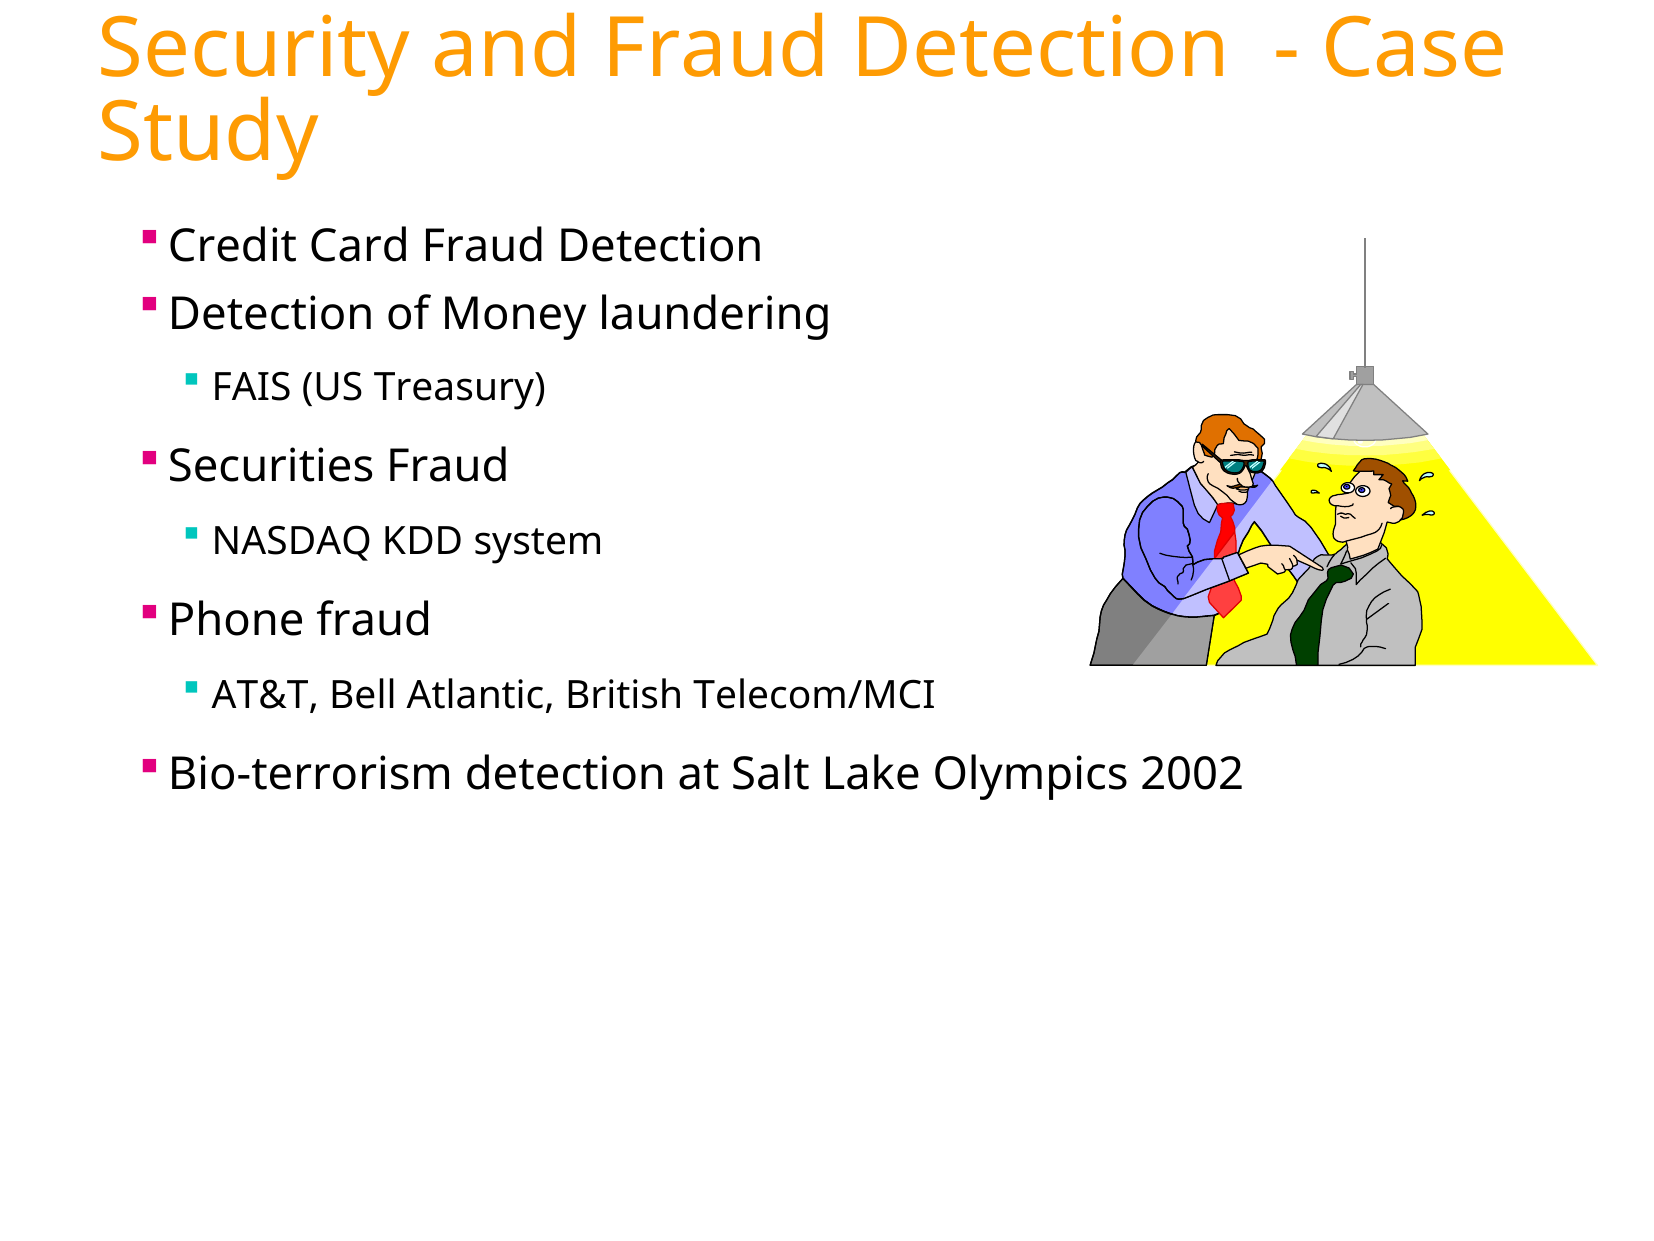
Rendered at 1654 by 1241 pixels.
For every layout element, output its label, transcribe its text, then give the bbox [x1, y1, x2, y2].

list Credit Card Fraud Detection Detection of Money laundering FAIS (US Treasury) Securities Fraud NASDAQ KDD system Phone fraud AT&T, Bell Atlantic, British Telecom/MCI Bio-terrorism detection at Salt Lake Olympics 2002 [124, 219, 1282, 850]
chart [1088, 237, 1601, 669]
title Security and Fraud Detection - Case Study [82, 30, 1585, 155]
